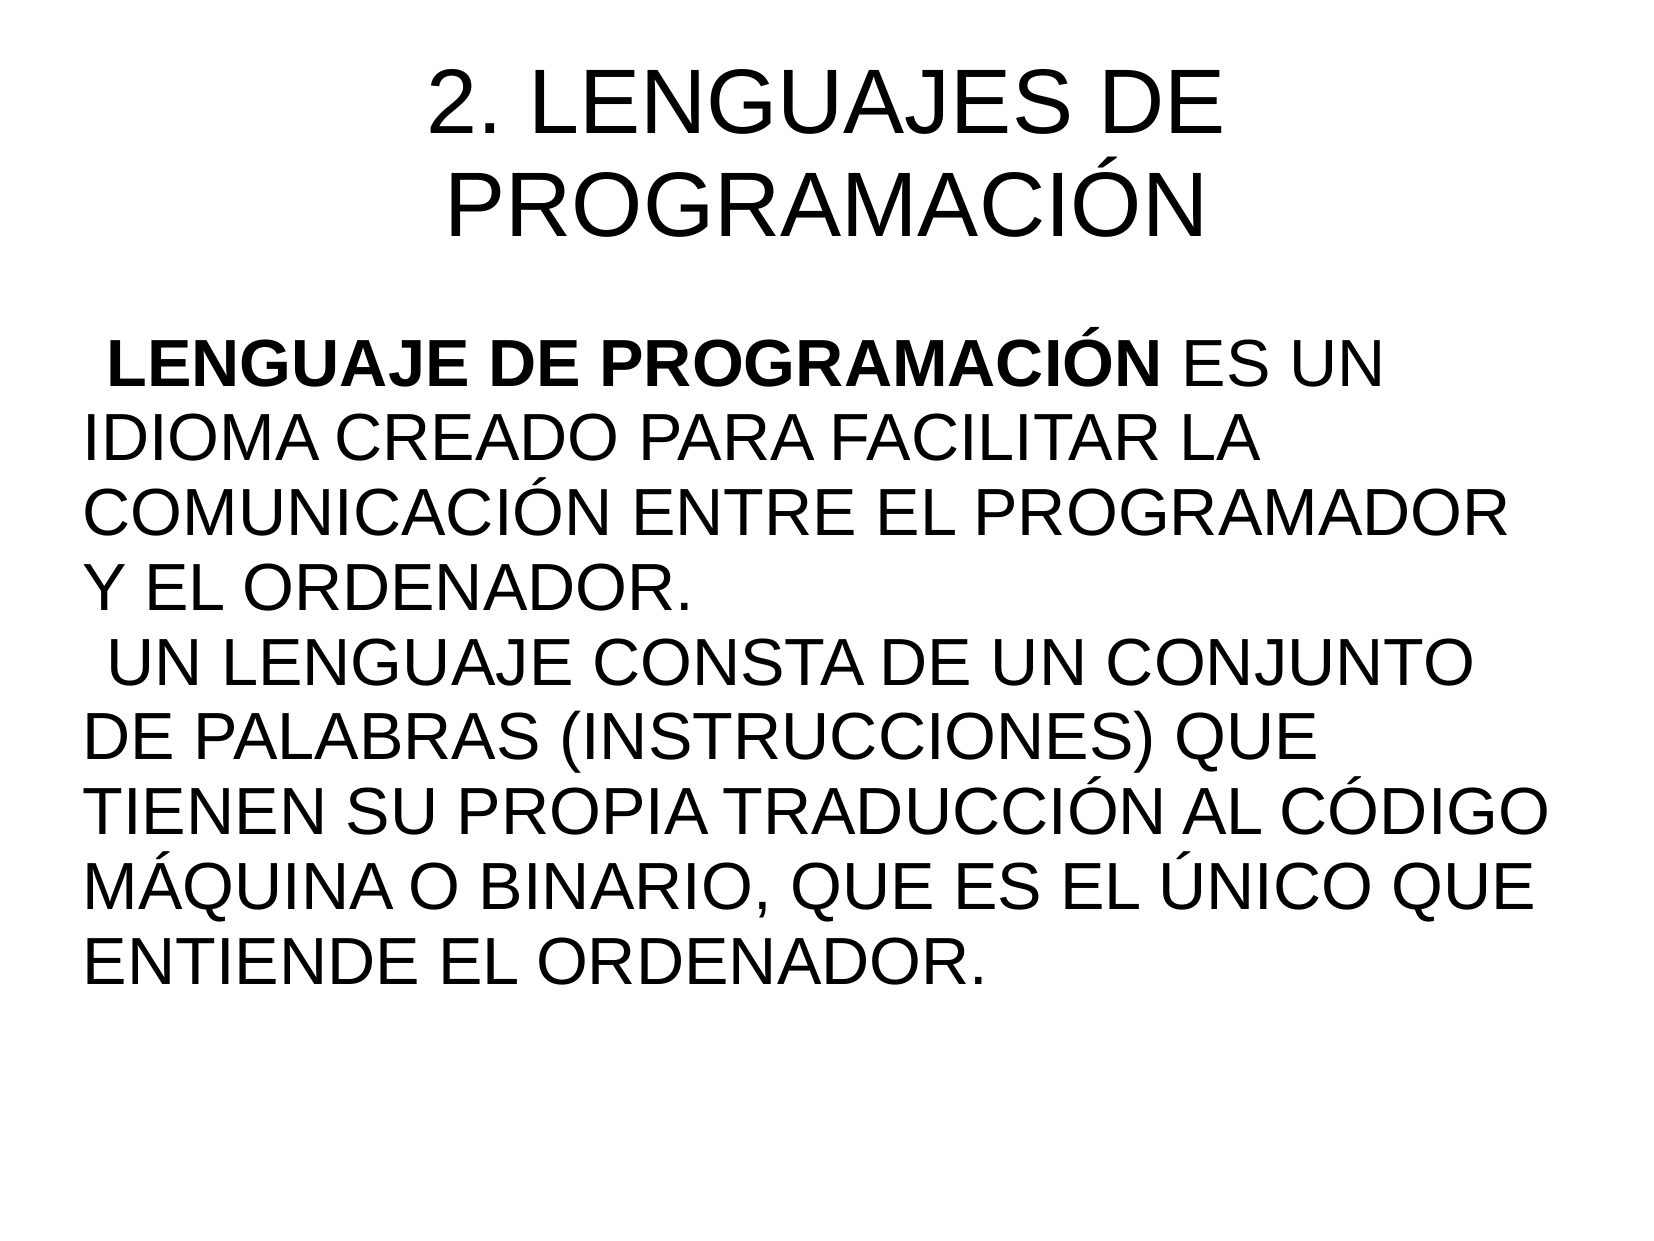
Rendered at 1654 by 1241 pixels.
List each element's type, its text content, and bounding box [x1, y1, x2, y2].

subtitle LENGUAJE DE PROGRAMACIÓN ES UN IDIOMA CREADO PARA FACILITAR LA COMUNICACIÓN ENTRE EL PROGRAMADOR Y EL ORDENADOR. UN LENGUAJE CONSTA DE UN CONJUNTO DE PALABRAS (INSTRUCCIONES) QUE TIENEN SU PROPIA TRADUCCIÓN AL CÓDIGO MÁQUINA O BINARIO, QUE ES EL ÚNICO QUE ENTIENDE EL ORDENADOR. [82, 290, 1571, 1109]
title 2. LENGUAJES DE PROGRAMACIÓN [82, 49, 1571, 257]
